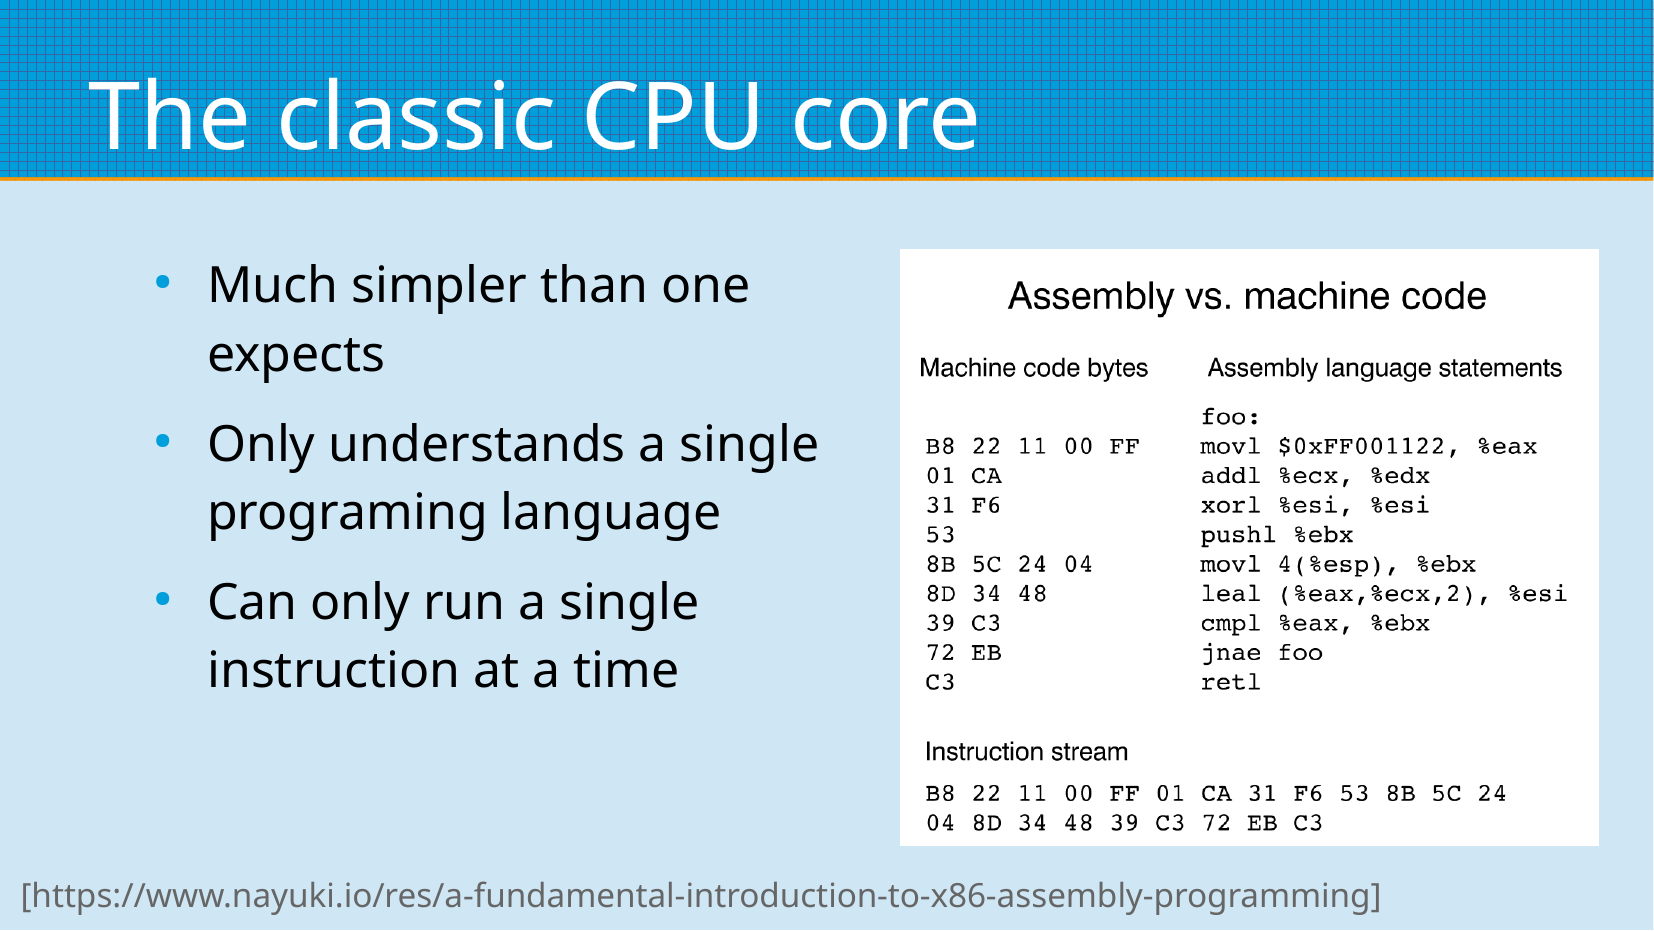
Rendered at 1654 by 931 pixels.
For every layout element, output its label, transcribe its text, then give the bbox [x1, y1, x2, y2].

picture [900, 249, 1599, 846]
text_box [https://www.nayuki.io/res/a-fundamental-introduction-to-x86-assembly-programming] [14, 826, 1576, 931]
list Much simpler than one expects Only understands a single programing language Can only run a single instruction at a time [136, 249, 900, 826]
title The classic CPU core [88, 14, 1565, 178]
